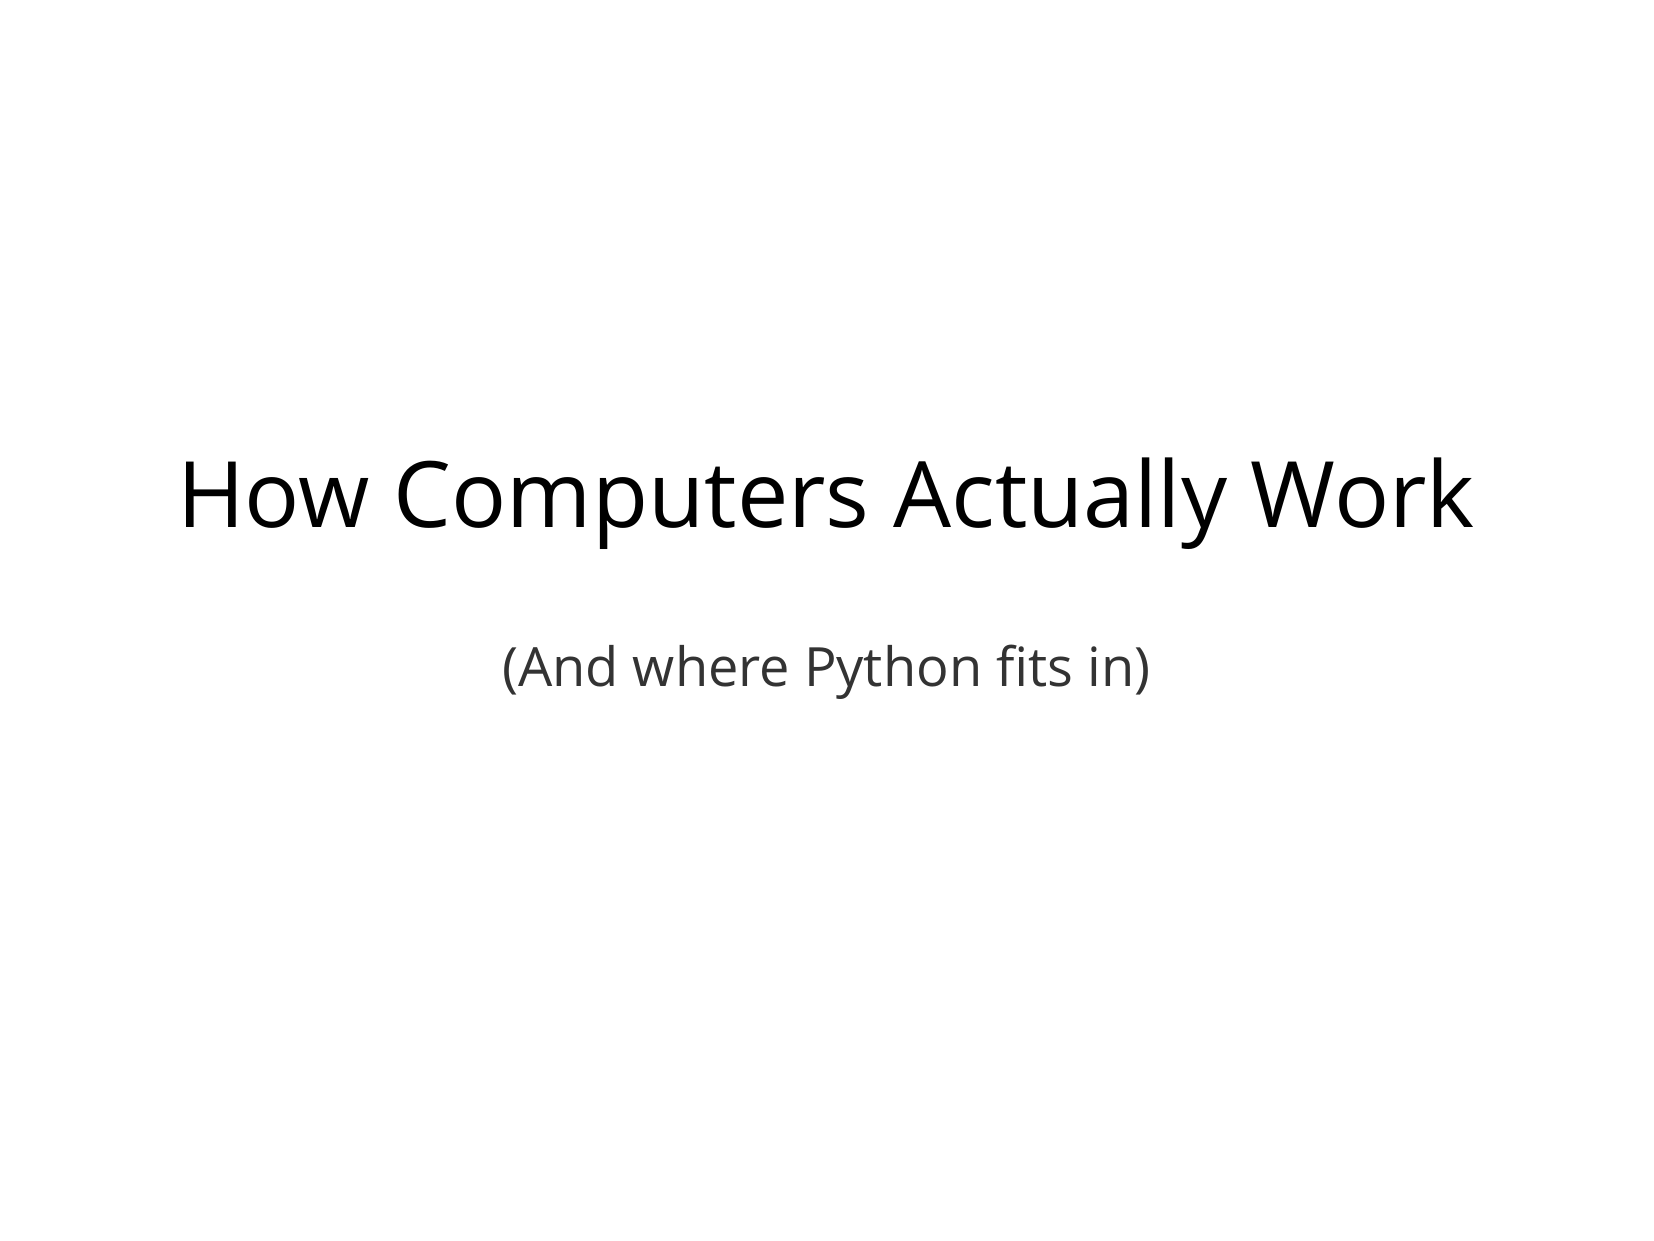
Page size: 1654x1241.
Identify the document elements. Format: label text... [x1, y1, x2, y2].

title How Computers Actually Work (And where Python fits in) [82, 429, 1571, 703]
